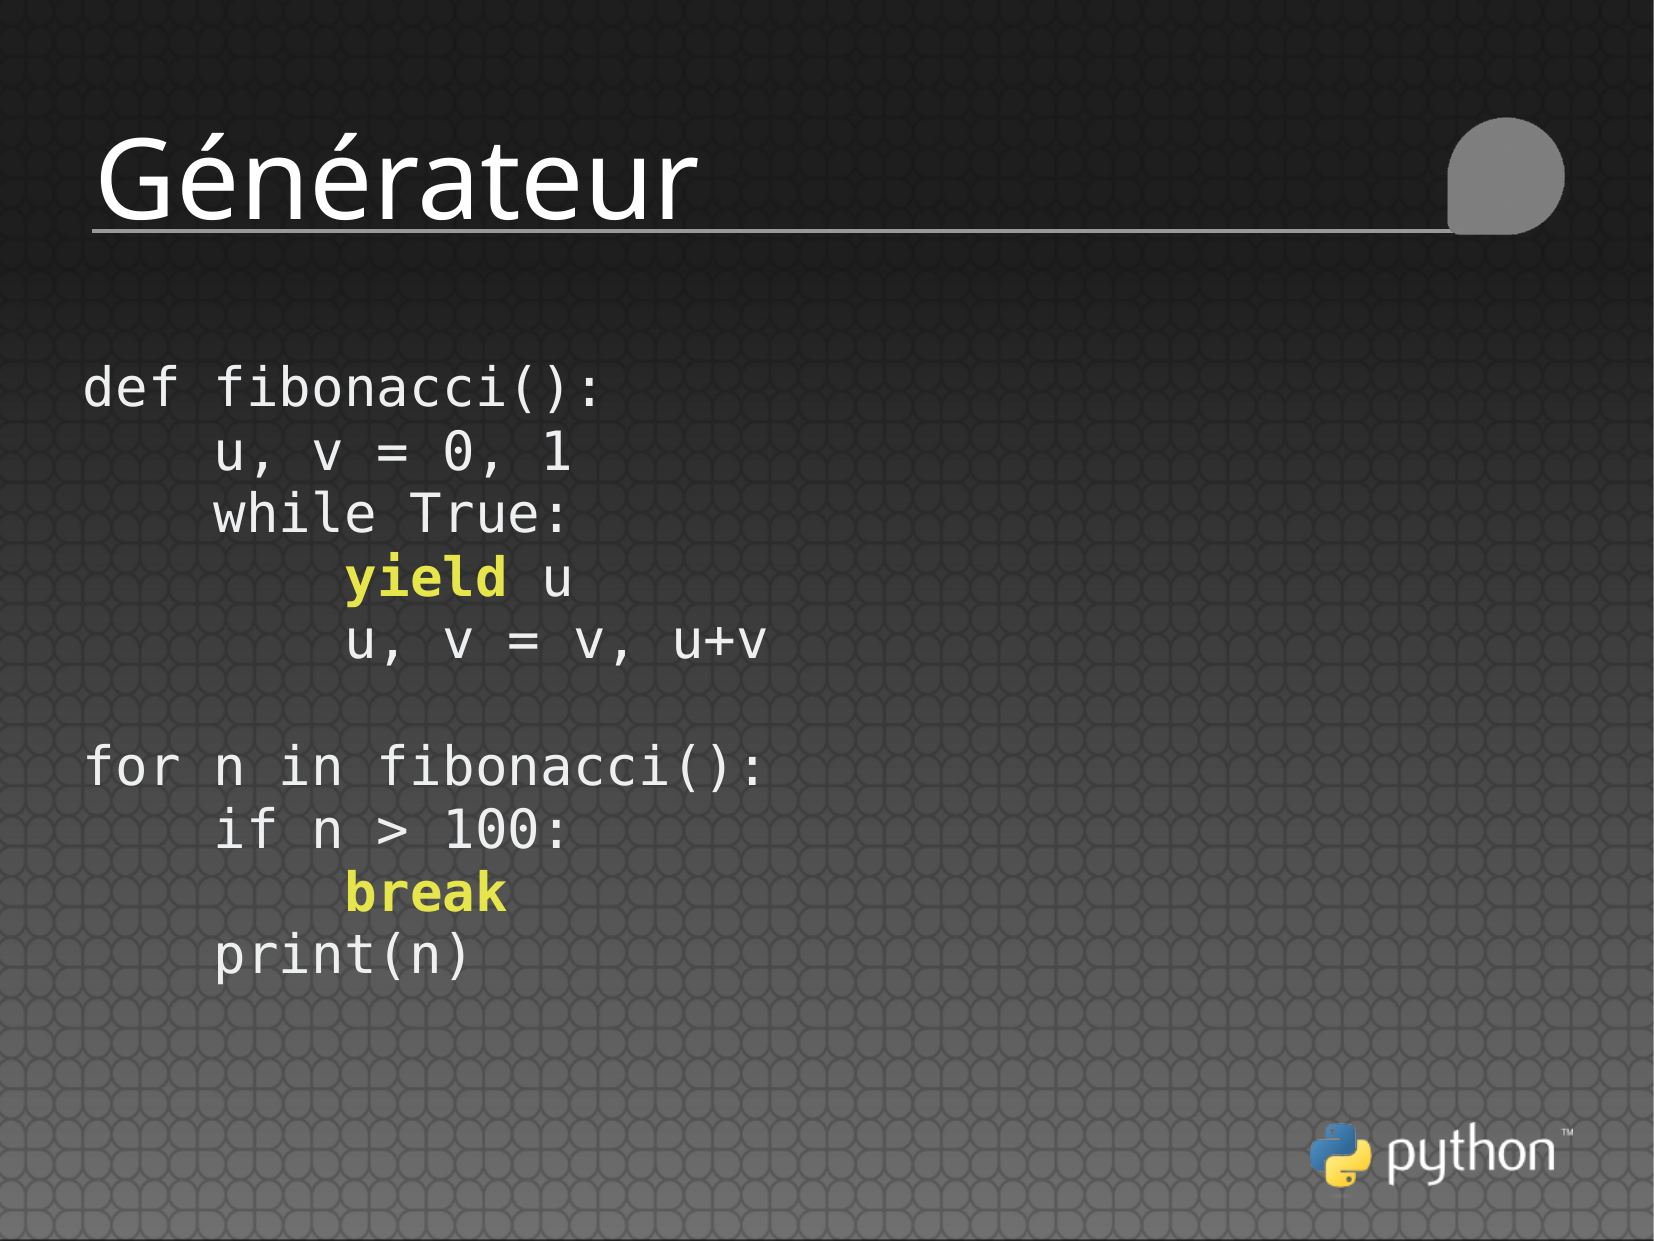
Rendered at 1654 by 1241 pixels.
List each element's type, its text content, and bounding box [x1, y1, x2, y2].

list def fibonacci(): u, v = 0, 1 while True: yield u u, v = v, u+v for n in fibonacci(): if n > 100: break print(n) [82, 356, 1571, 1094]
title Générateur [94, 100, 1426, 251]
picture [0, 0, 1654, 1241]
